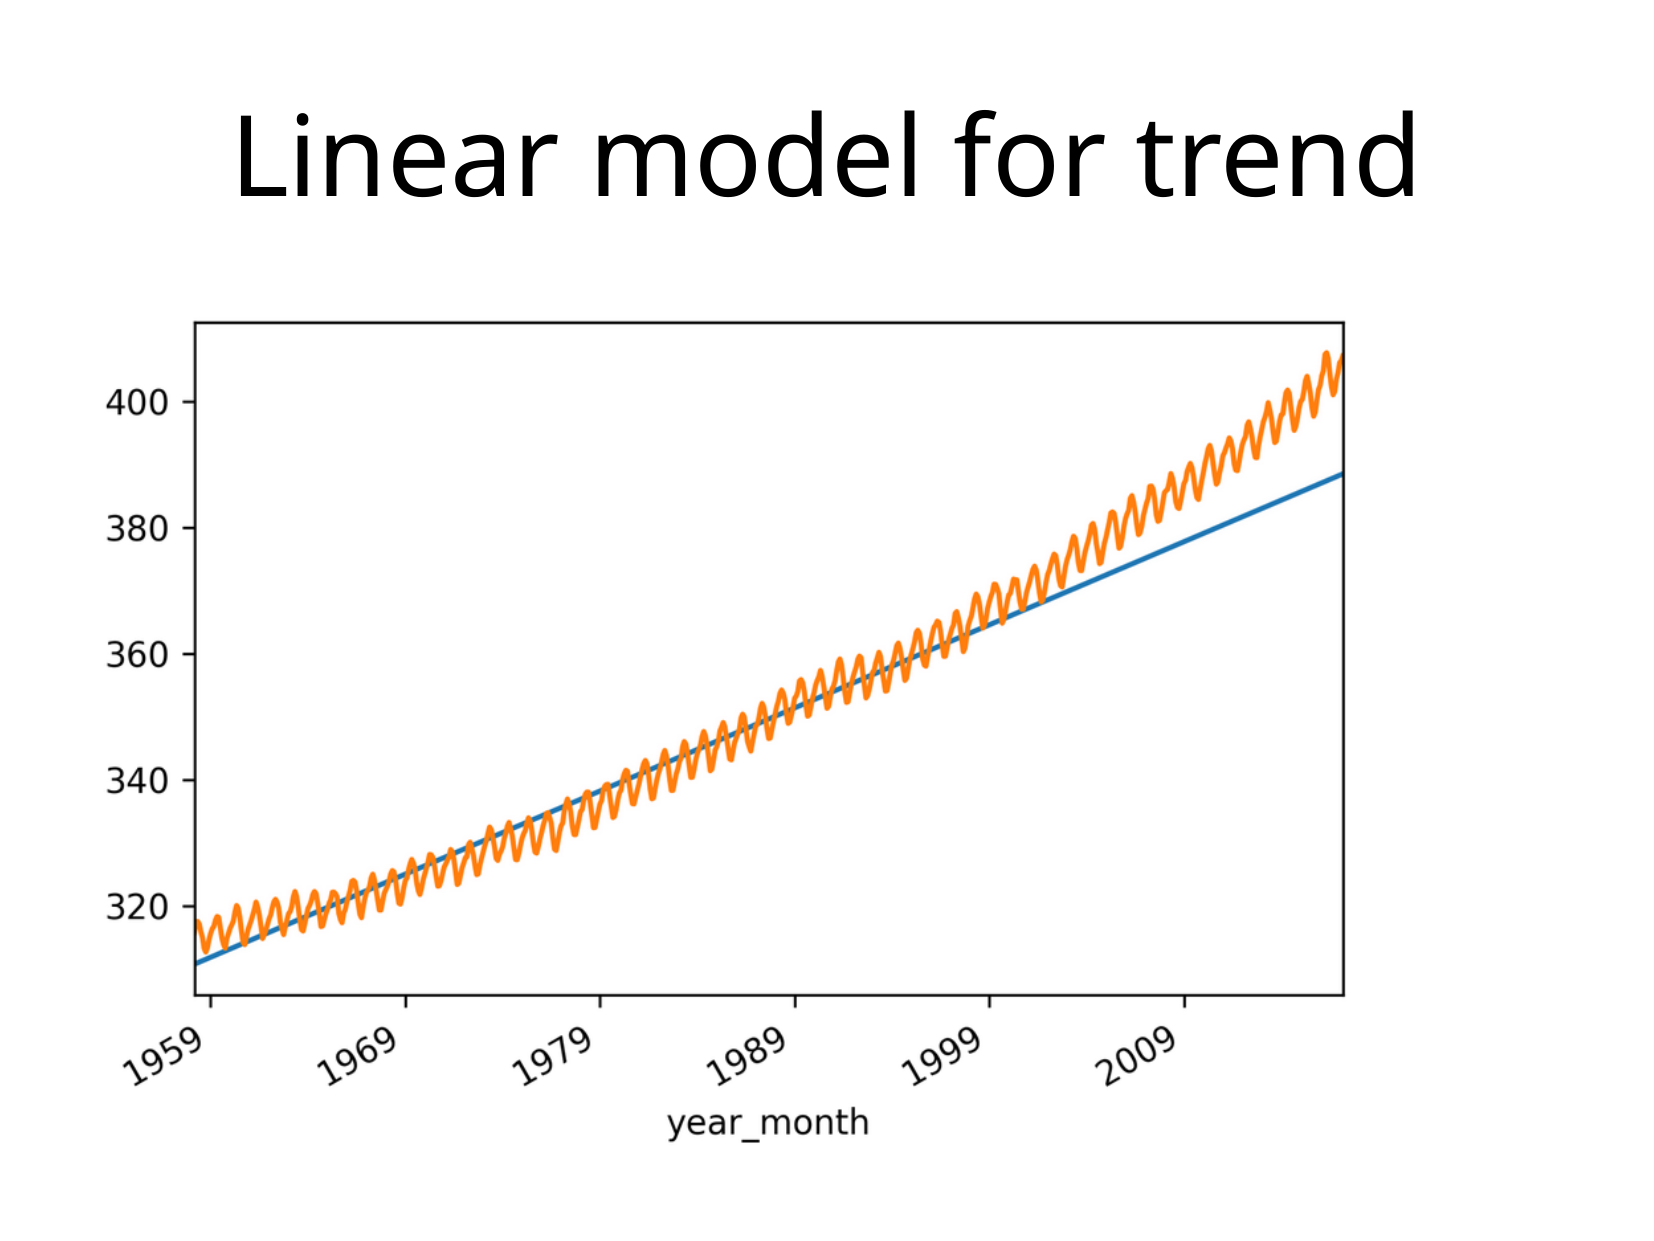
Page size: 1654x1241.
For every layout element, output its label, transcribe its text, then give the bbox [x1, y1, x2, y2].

picture [91, 290, 1381, 1148]
title Linear model for trend [82, 49, 1571, 257]
